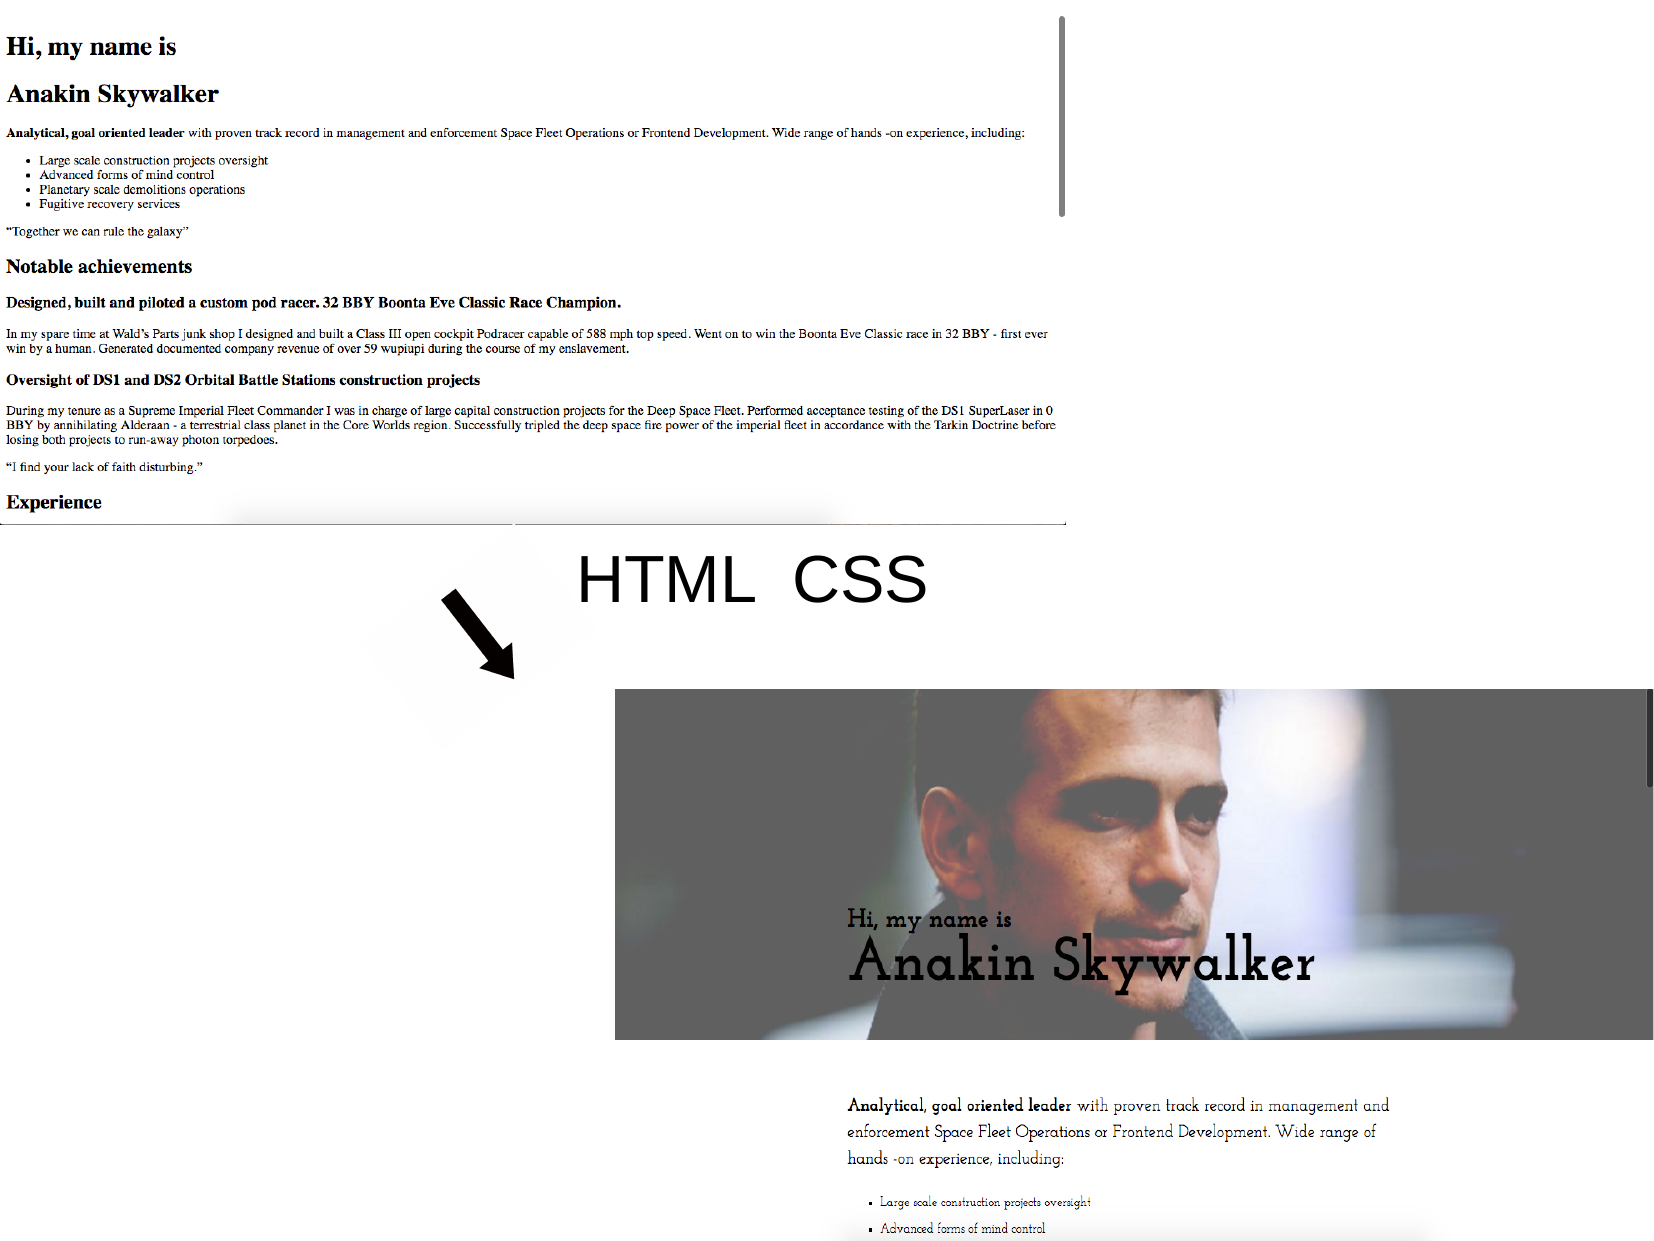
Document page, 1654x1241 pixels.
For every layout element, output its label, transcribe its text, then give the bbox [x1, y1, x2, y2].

picture [0, 14, 1066, 526]
subtitle HTML CSS [82, 49, 1571, 1109]
picture [615, 689, 1654, 1241]
